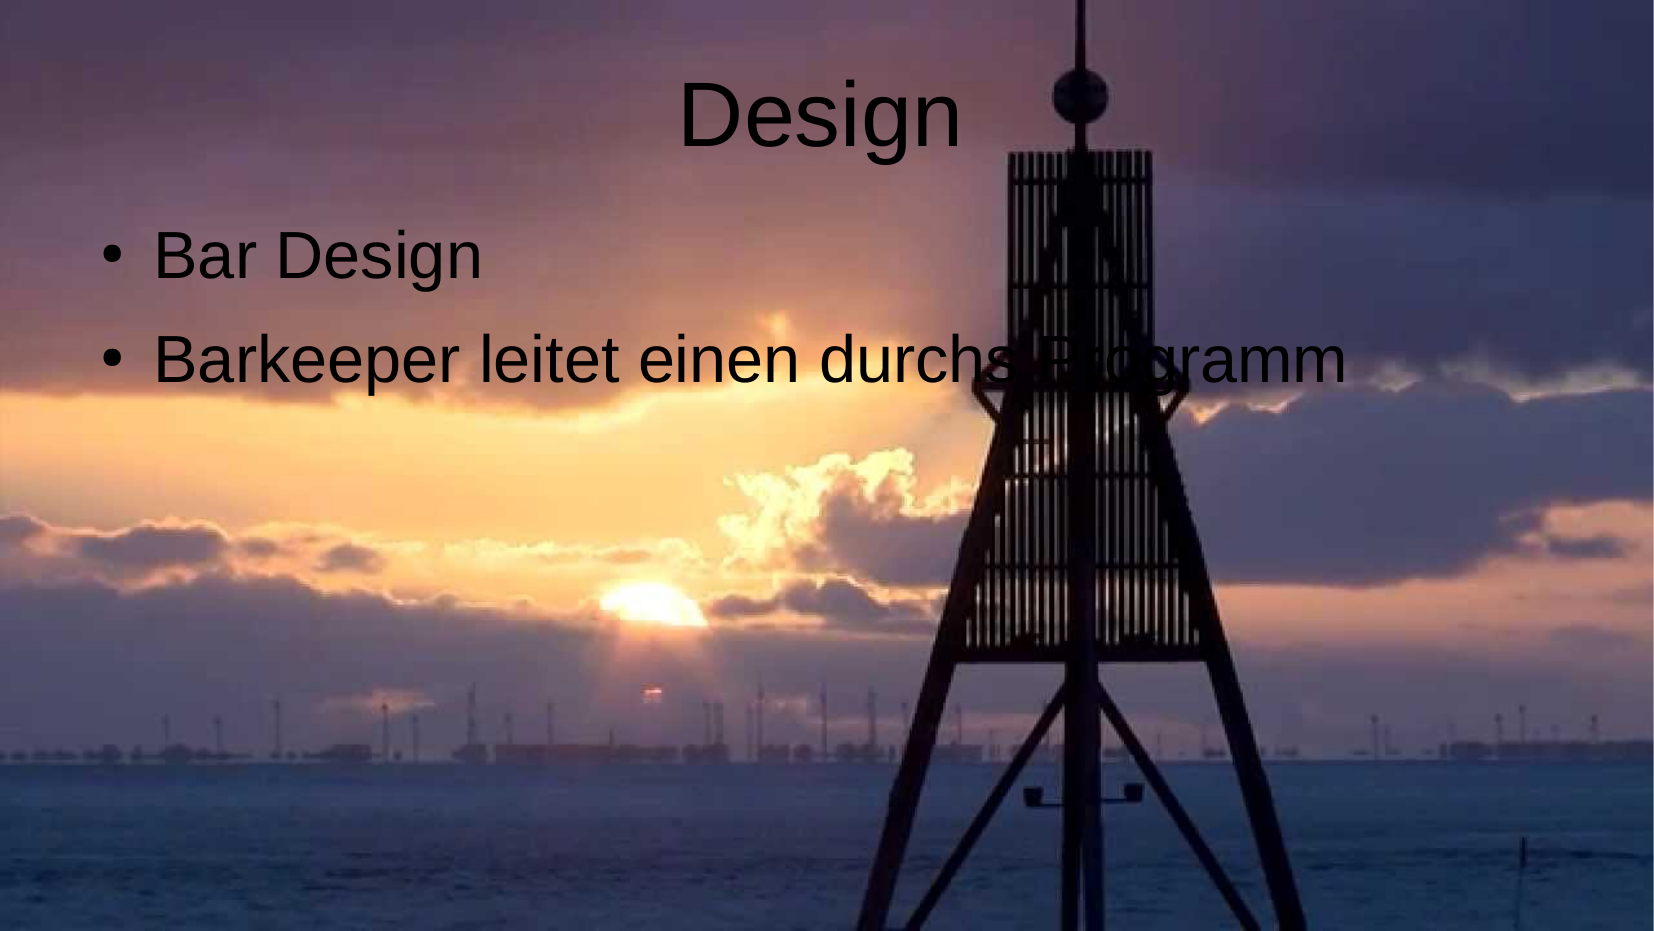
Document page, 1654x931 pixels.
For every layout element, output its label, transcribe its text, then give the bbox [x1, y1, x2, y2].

picture [0, 0, 1654, 931]
list Bar Design Barkeeper leitet einen durchs Programm [82, 217, 1571, 758]
title Design [76, 37, 1565, 193]
